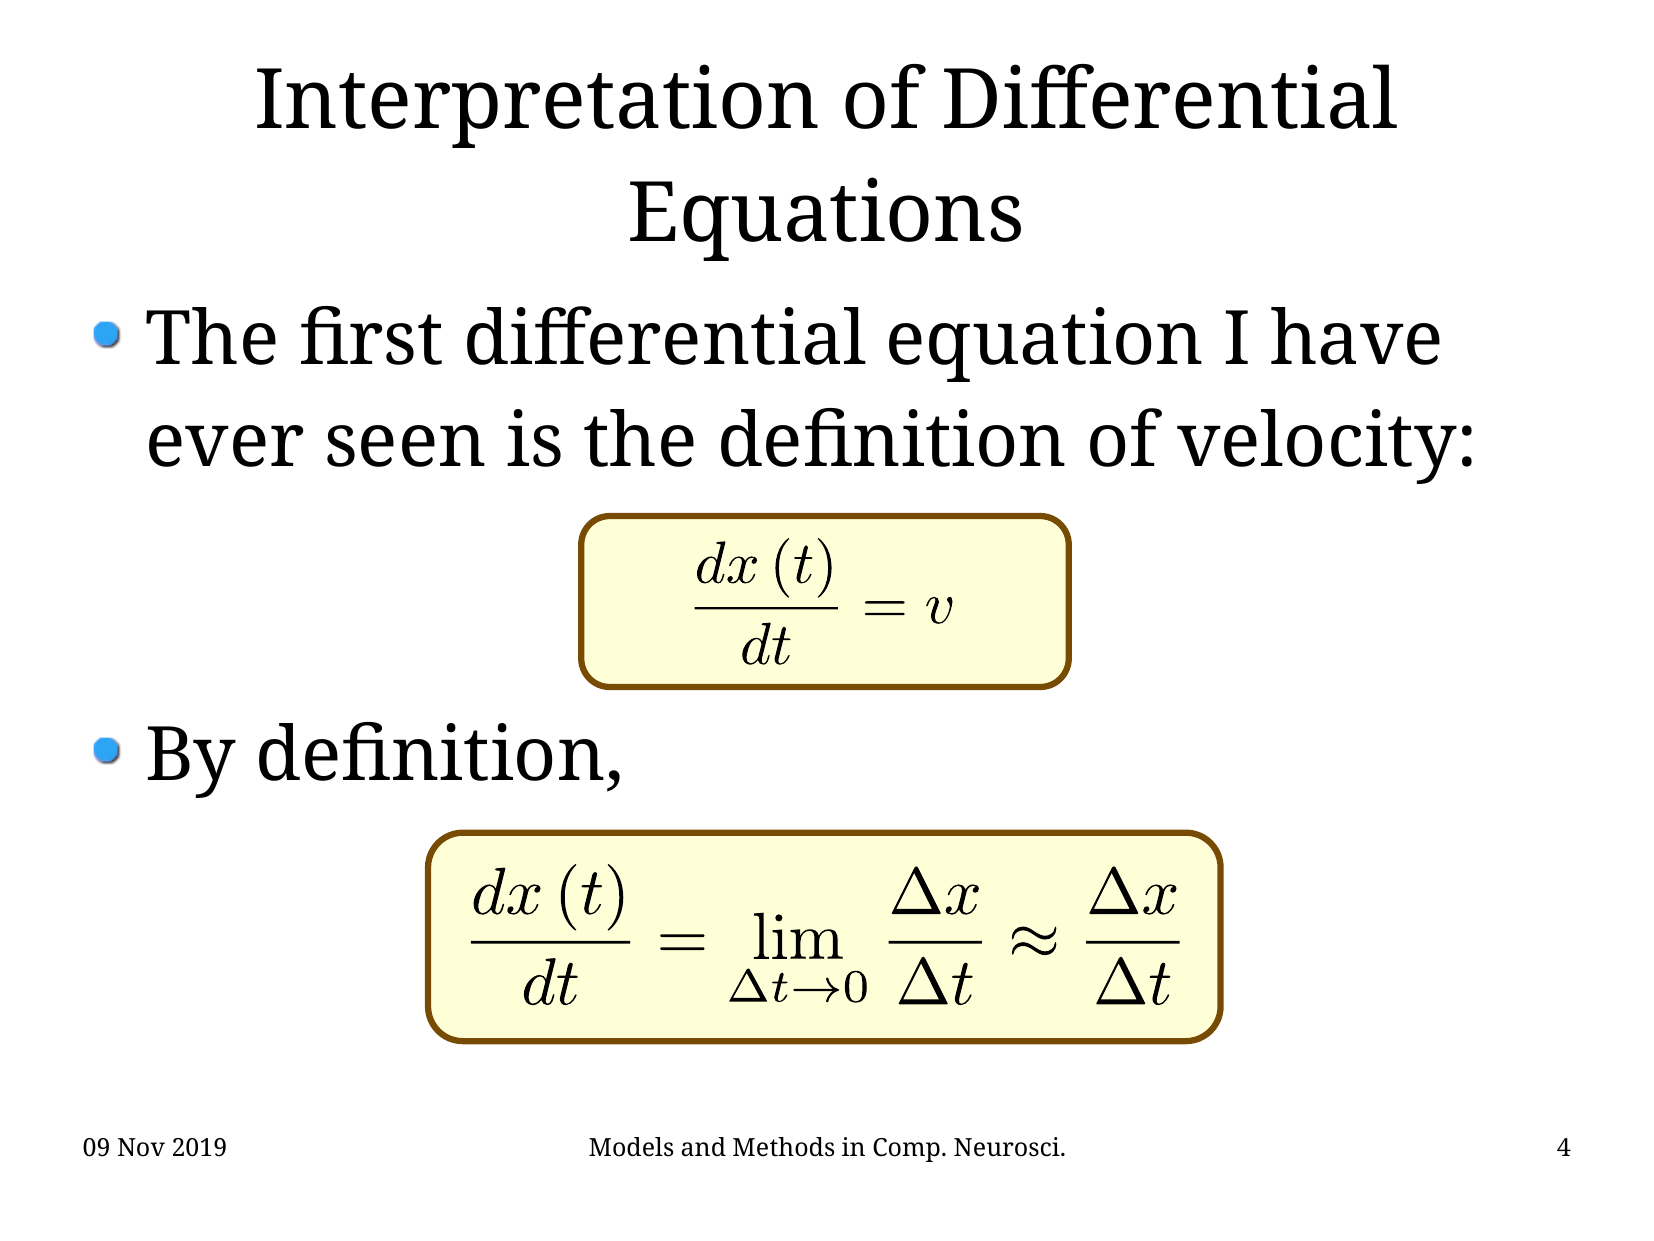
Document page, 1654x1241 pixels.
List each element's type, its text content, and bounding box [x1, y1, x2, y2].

text_box [581, 516, 1069, 687]
list The first differential equation I have ever seen is the definition of velocity: By definition, [75, 284, 1564, 1004]
text_box [428, 832, 1221, 1042]
picture [694, 538, 956, 665]
title Interpretation of Differential Equations [82, 39, 1571, 267]
